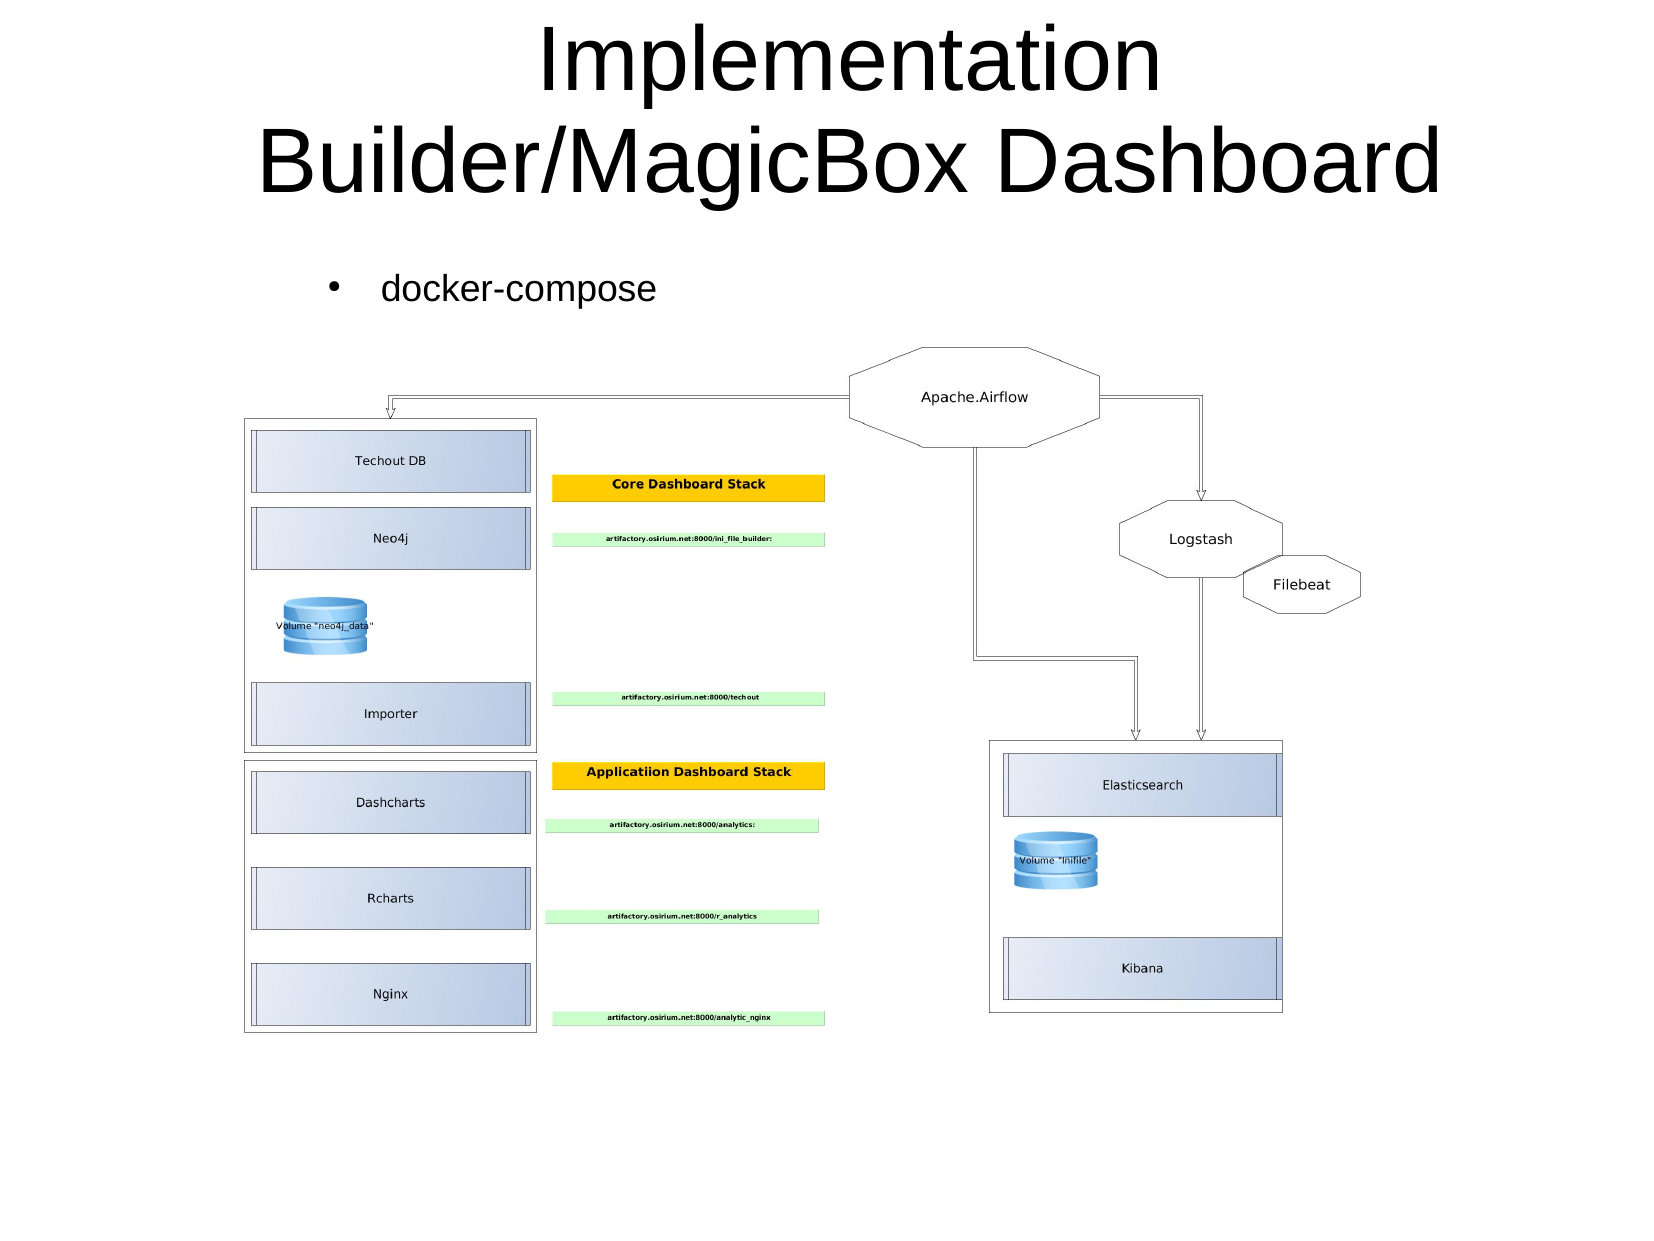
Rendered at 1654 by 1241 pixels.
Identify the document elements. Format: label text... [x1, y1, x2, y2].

text_box docker-compose [295, 259, 891, 423]
title [82, 0, 1571, 307]
picture [236, 339, 1368, 1040]
text_box Implementation Builder/MagicBox Dashboard [188, 7, 1512, 213]
